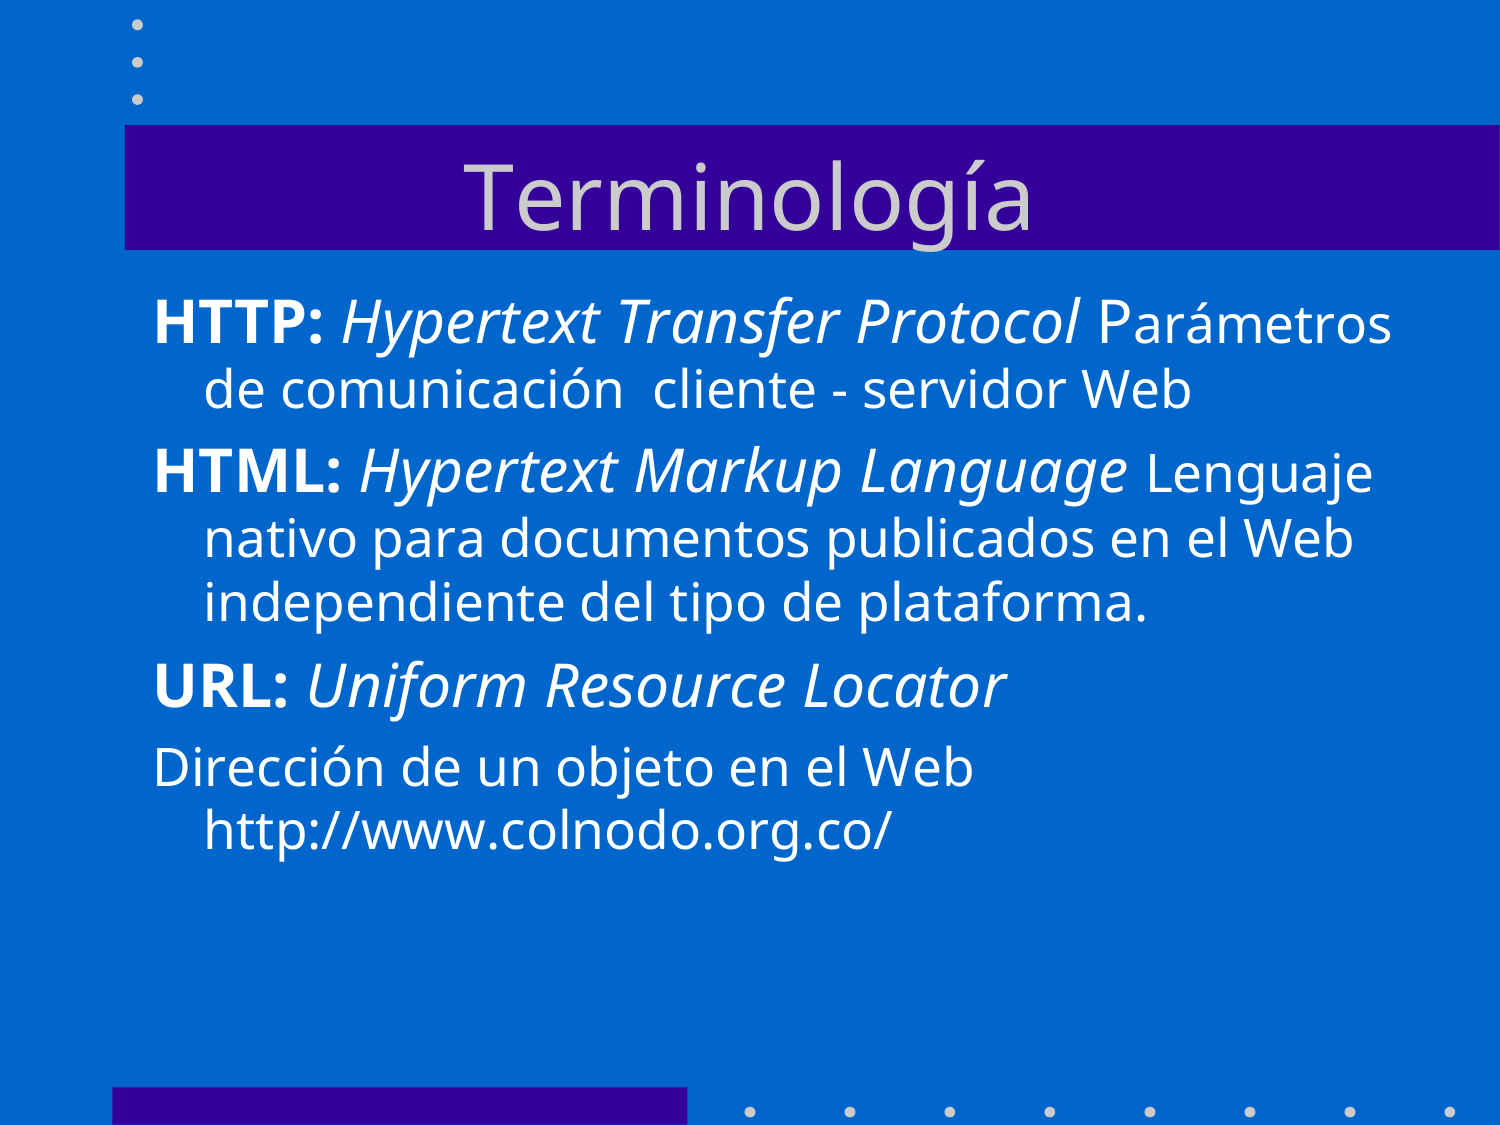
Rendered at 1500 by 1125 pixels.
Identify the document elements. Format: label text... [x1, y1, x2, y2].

list HTTP: Hypertext Transfer Protocol Parámetros de comunicación cliente - servidor Web HTML: Hypertext Markup Language Lenguaje nativo para documentos publicados en el Web independiente del tipo de plataforma. URL: Uniform Resource Locator Dirección de un objeto en el Web http://www.colnodo.org.co/ [137, 275, 1413, 951]
title Terminología [112, 99, 1388, 288]
